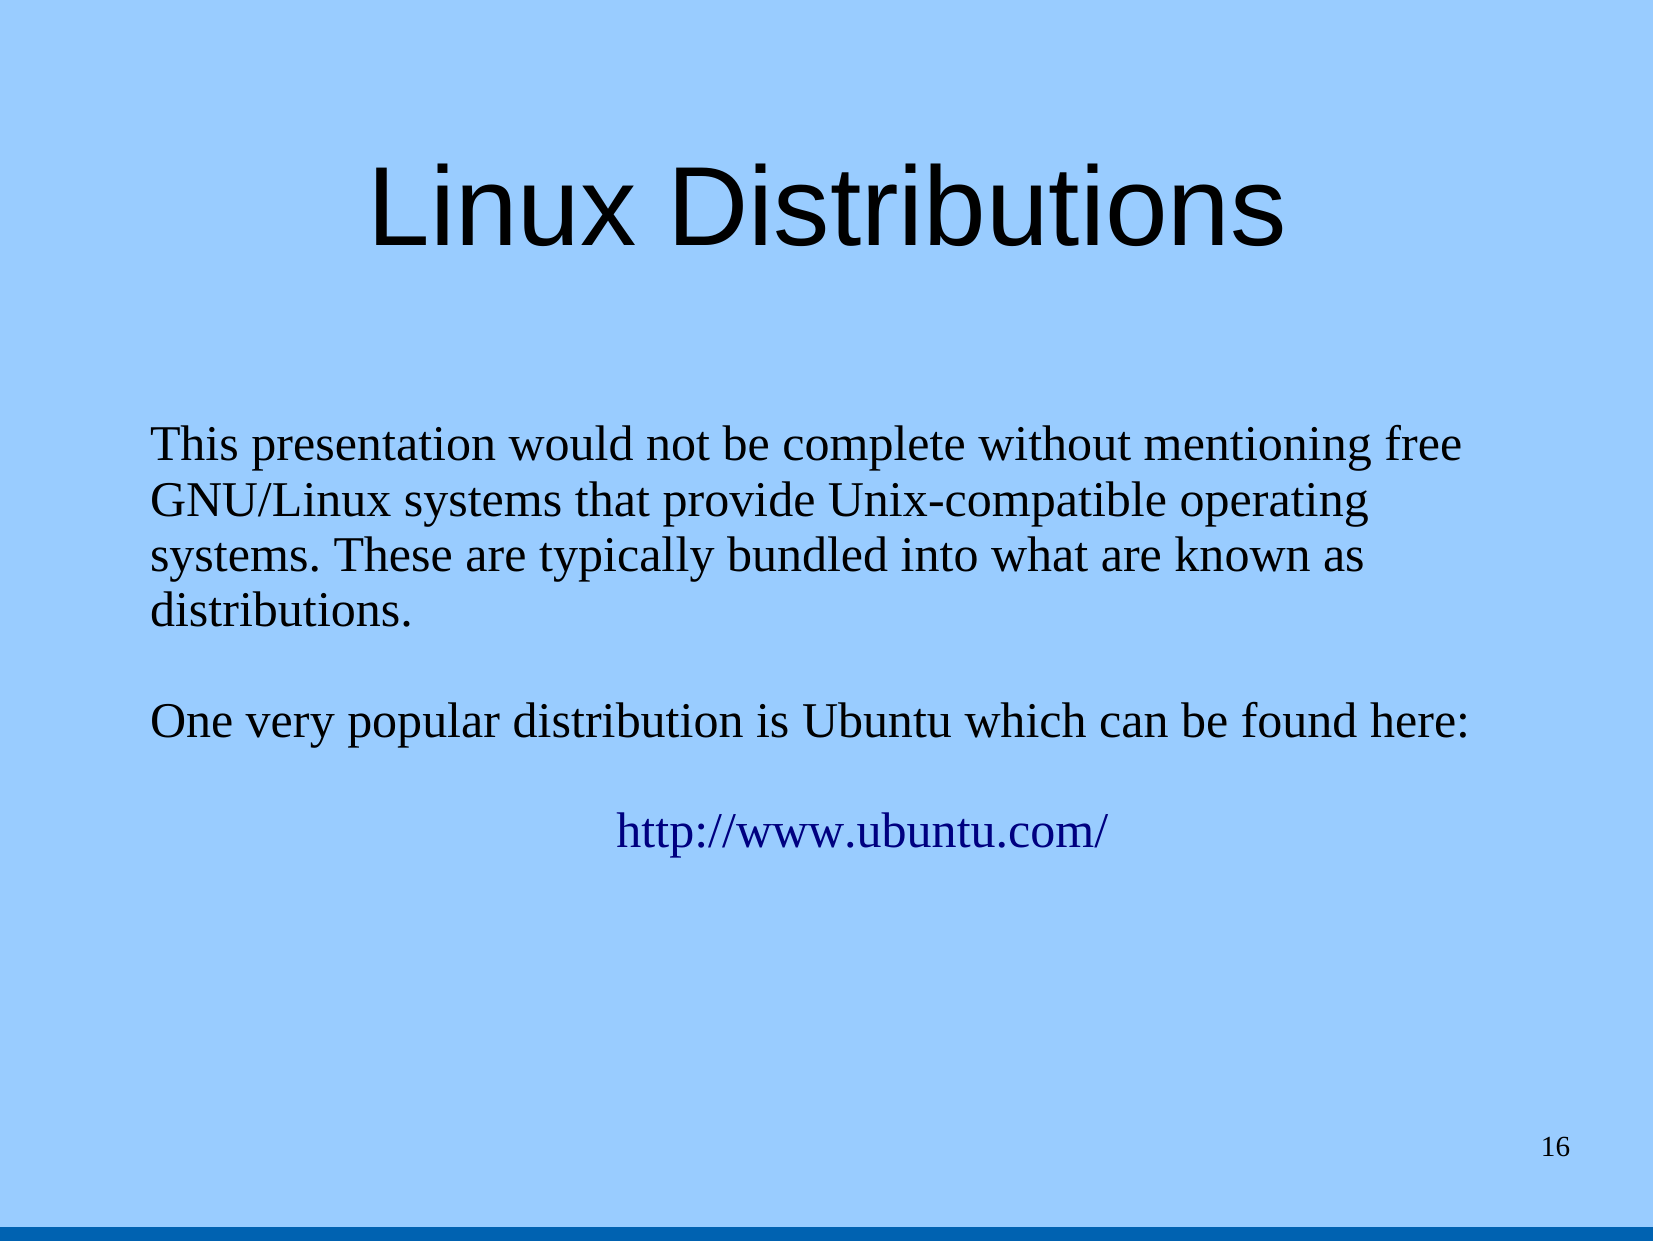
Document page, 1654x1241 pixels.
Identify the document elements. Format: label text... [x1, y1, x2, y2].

text_box This presentation would not be complete without mentioning free GNU/Linux systems that provide Unix-compatible operating systems. These are typically bundled into what are known as distributions. One very popular distribution is Ubuntu which can be found here: http://www.ubuntu.com/ [150, 416, 1501, 961]
title Linux Distributions [121, 102, 1533, 311]
